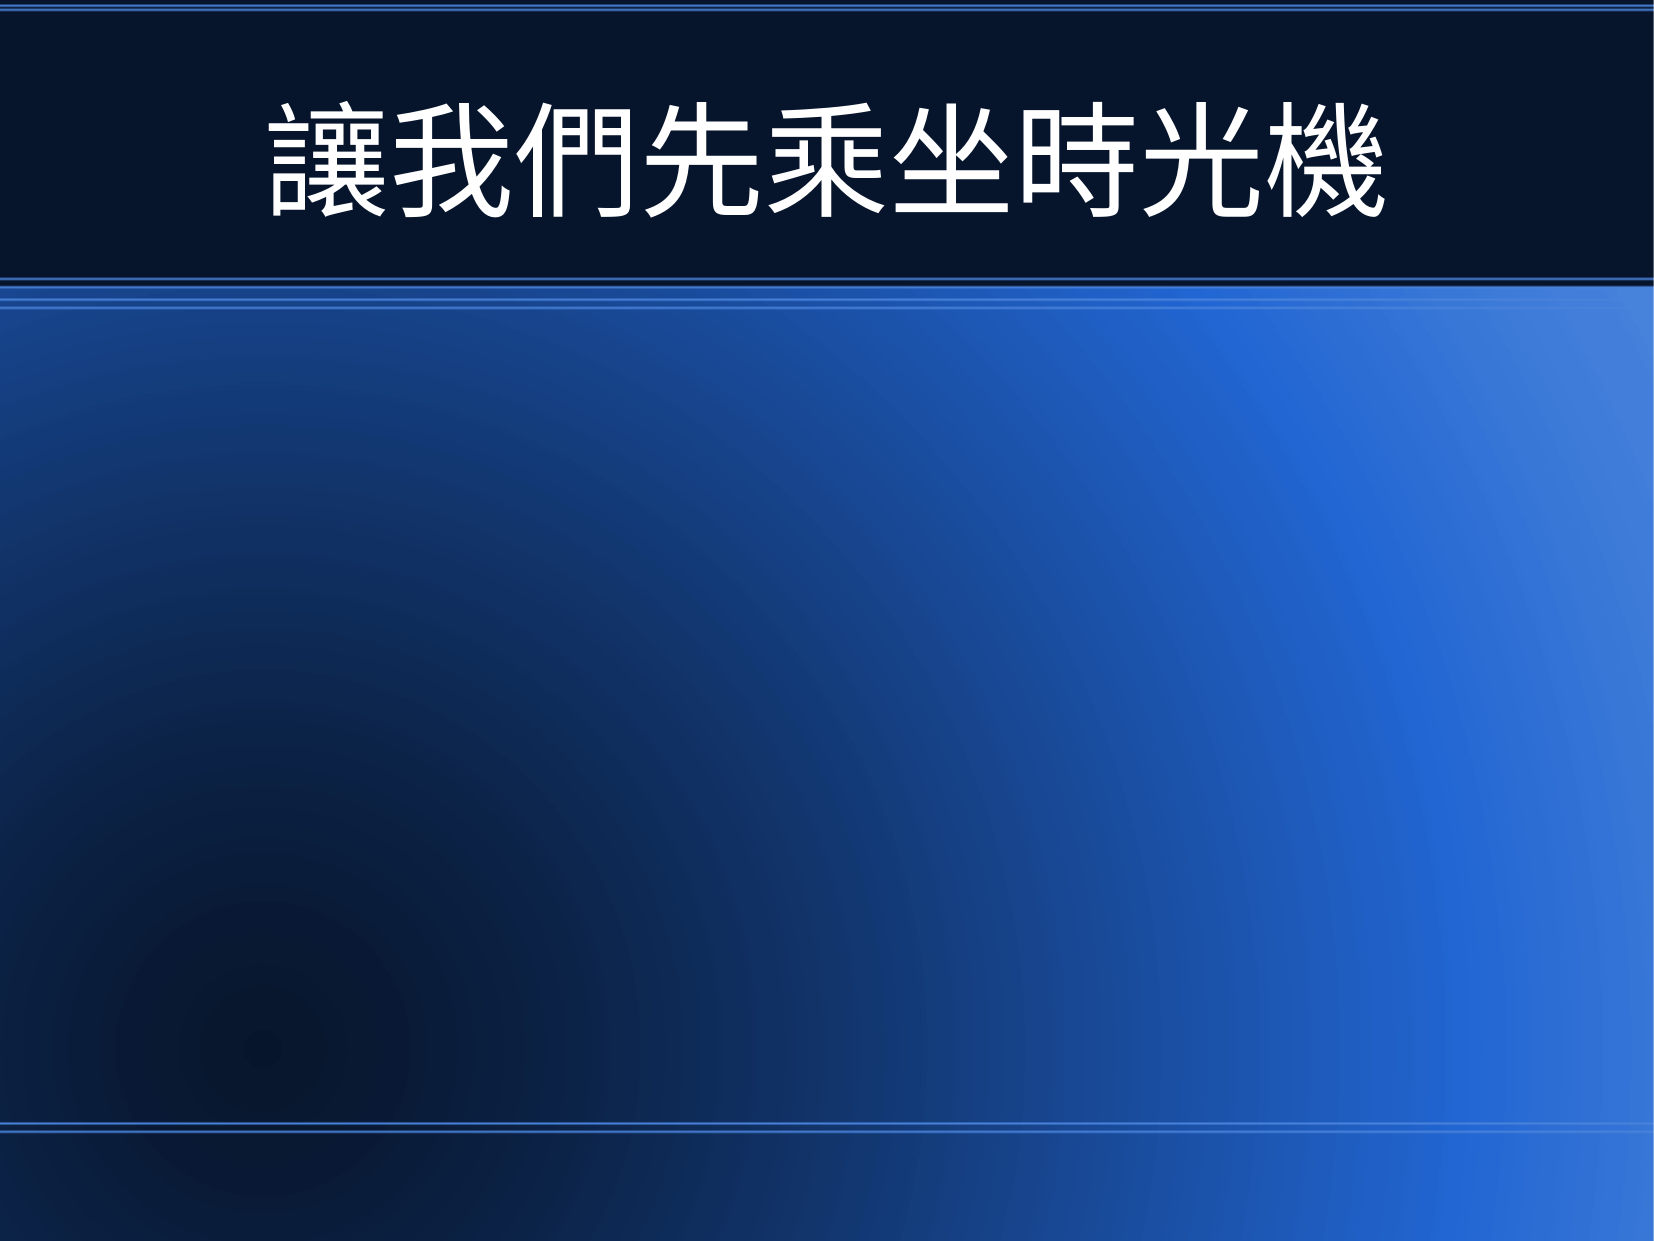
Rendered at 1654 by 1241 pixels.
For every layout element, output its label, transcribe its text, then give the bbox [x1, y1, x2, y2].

title 讓我們先乘坐時光機 [82, 49, 1571, 257]
picture [0, 0, 1654, 1241]
